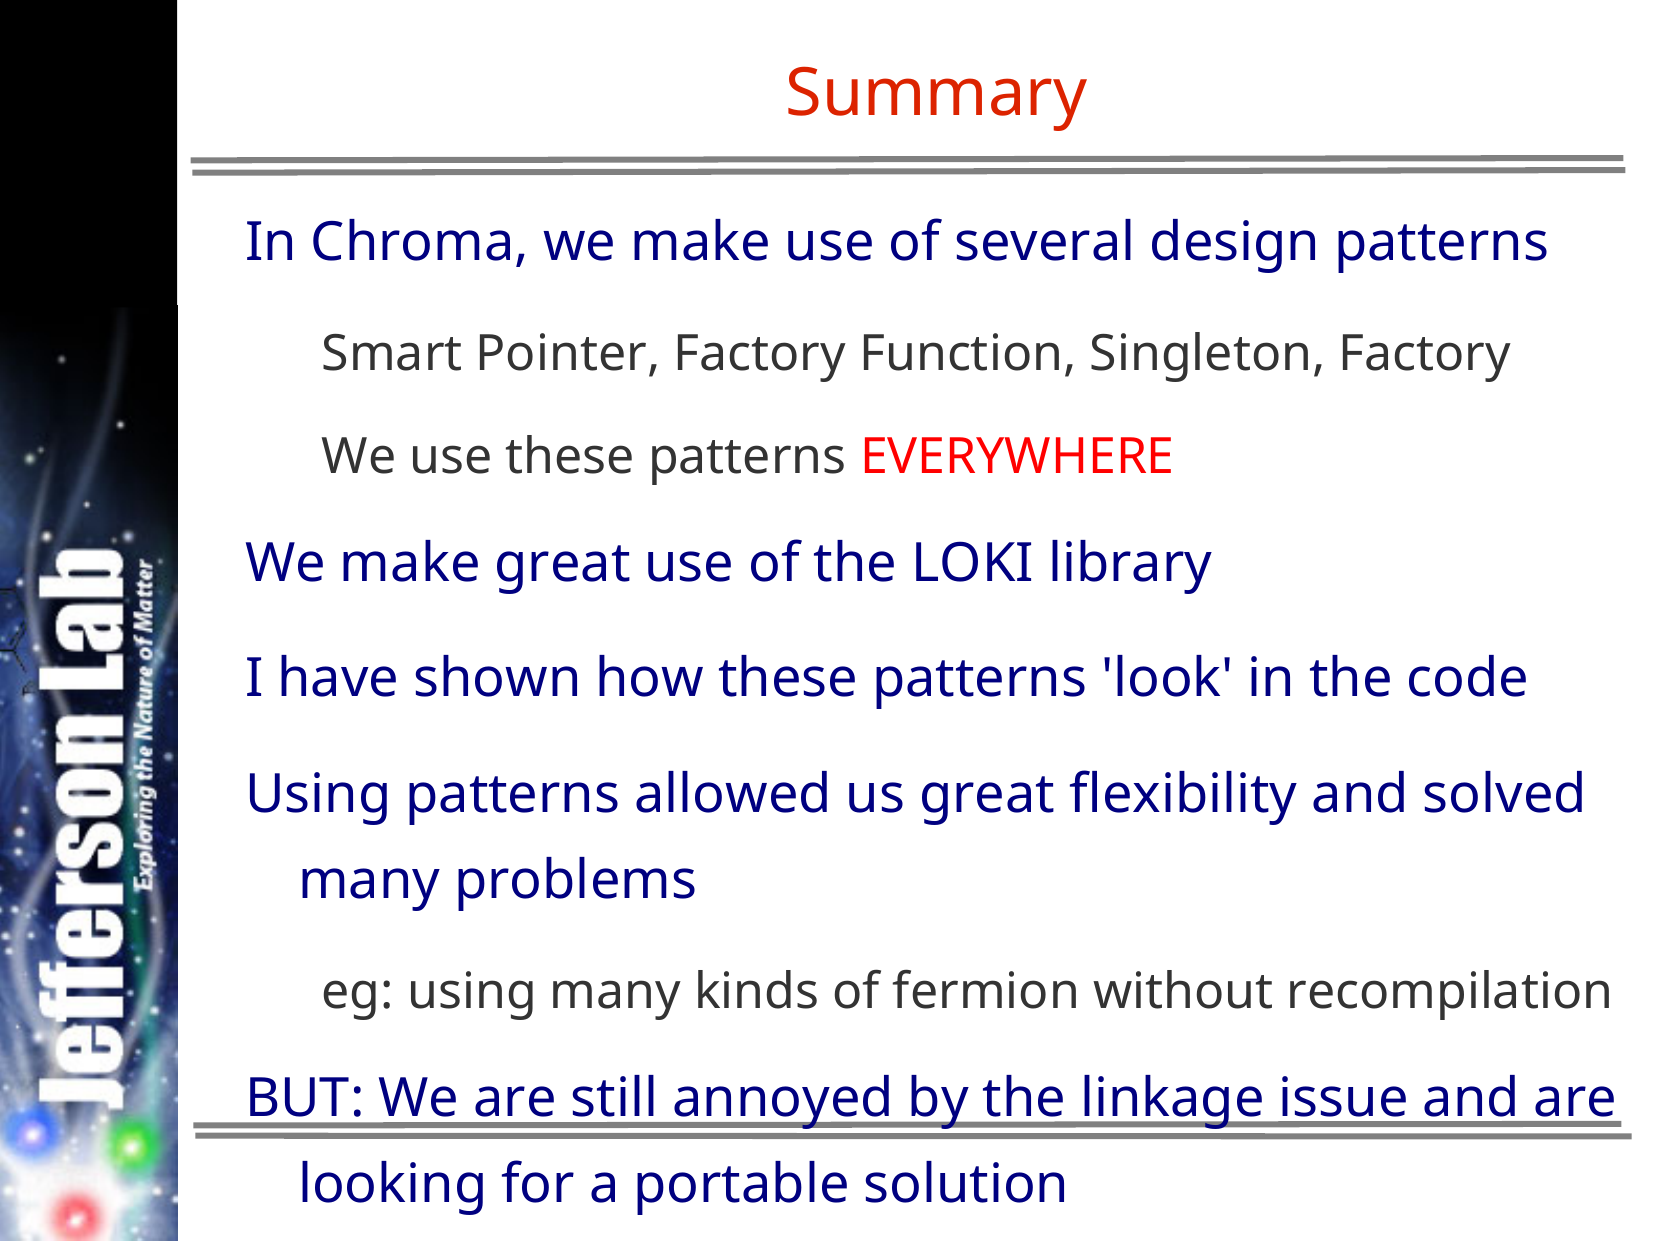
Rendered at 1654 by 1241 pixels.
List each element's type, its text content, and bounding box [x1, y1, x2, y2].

list In Chroma, we make use of several design patterns Smart Pointer, Factory Function, Singleton, Factory We use these patterns EVERYWHERE We make great use of the LOKI library I have shown how these patterns 'look' in the code Using patterns allowed us great flexibility and solved many problems eg: using many kinds of fermion without recompilation BUT: We are still annoyed by the linkage issue and are looking for a portable solution [227, 190, 1628, 1117]
picture [0, 308, 178, 1241]
title Summary [235, 17, 1638, 149]
